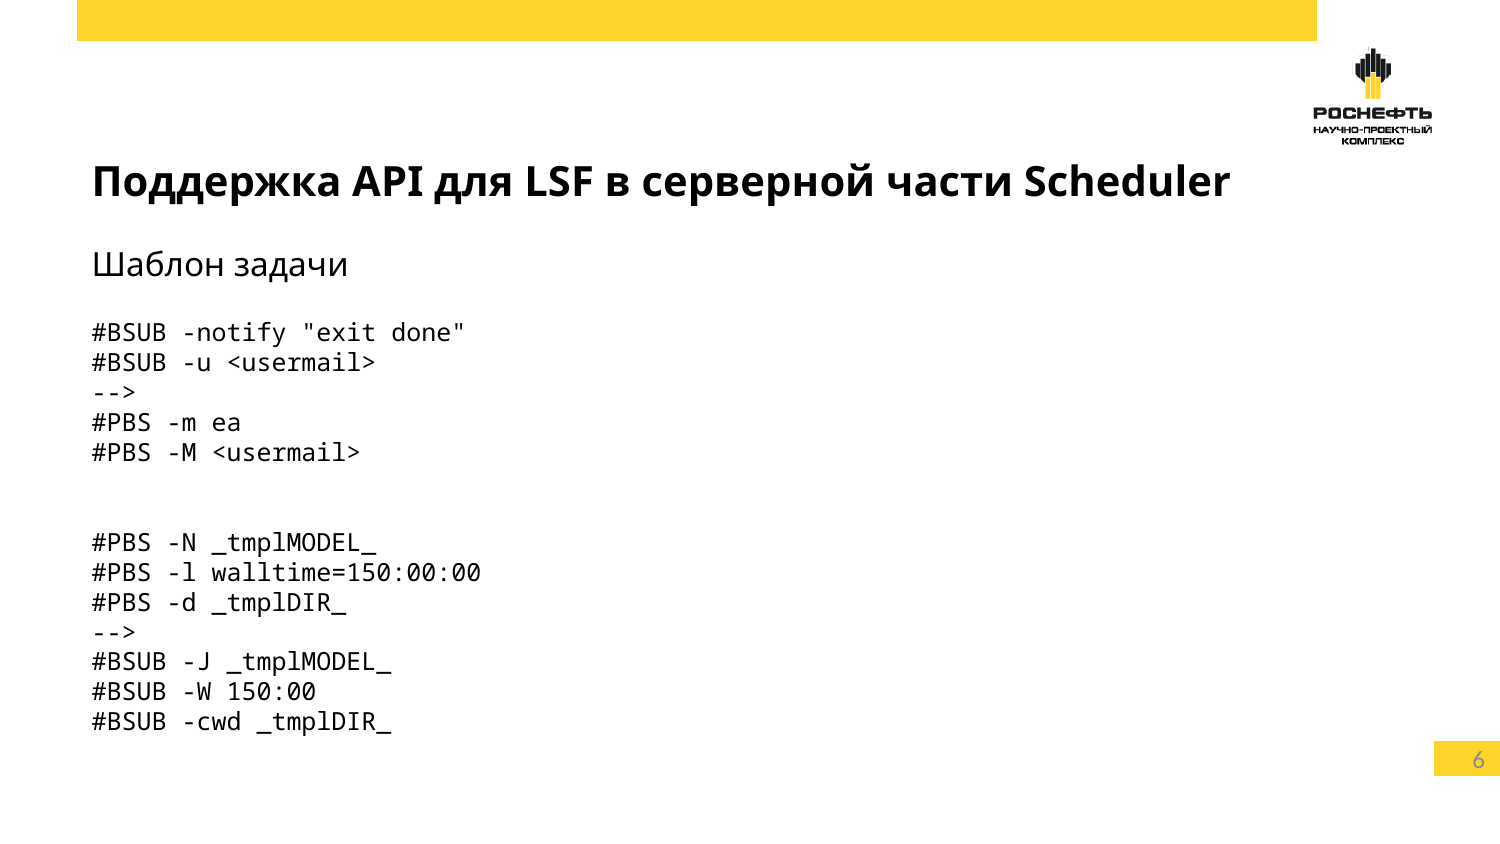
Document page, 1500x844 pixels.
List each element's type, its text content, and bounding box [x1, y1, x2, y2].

text_box #BSUB -notify "exit done" #BSUB -u <usermail> --> #PBS -m ea #PBS -M <usermail> #PBS -N _tmplMODEL_ #PBS -l walltime=150:00:00 #PBS -d _tmplDIR_ --> #BSUB -J _tmplMODEL_ #BSUB -W 150:00 #BSUB -cwd _tmplDIR_ [76, 309, 982, 744]
picture [1269, 0, 1500, 236]
text_box Поддержка API для LSF в серверной части Scheduler [76, 147, 1292, 263]
text_box Шаблон задачи [76, 235, 583, 292]
